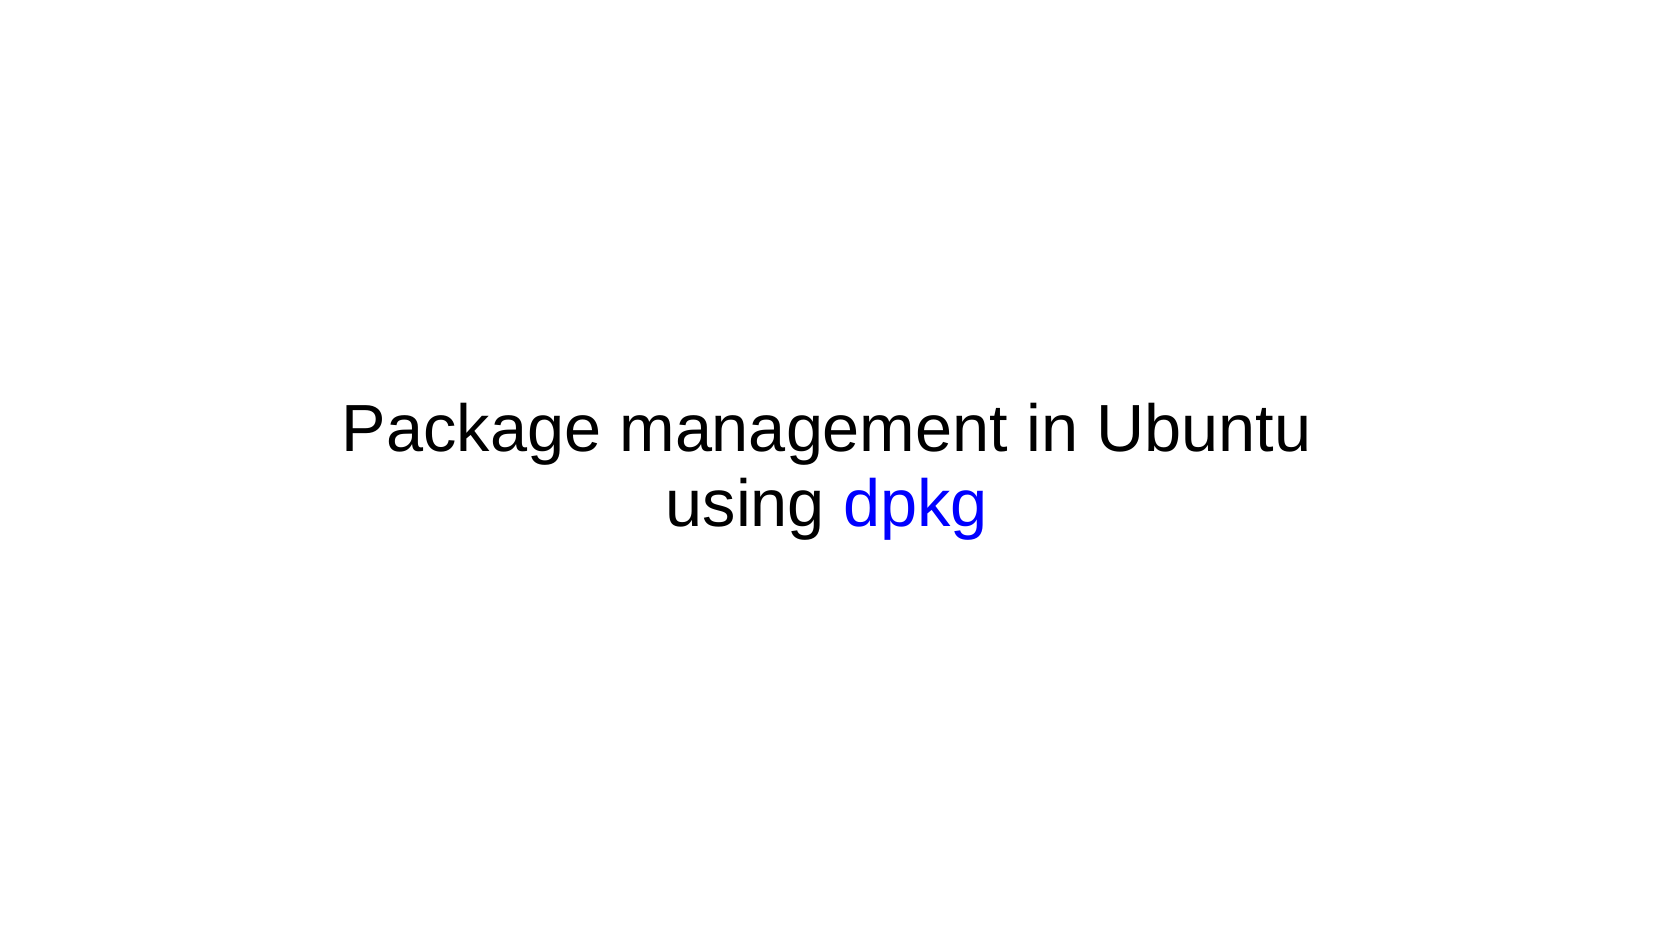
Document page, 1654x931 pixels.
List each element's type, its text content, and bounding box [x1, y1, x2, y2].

subtitle Package management in Ubuntu using dpkg [82, 106, 1571, 827]
